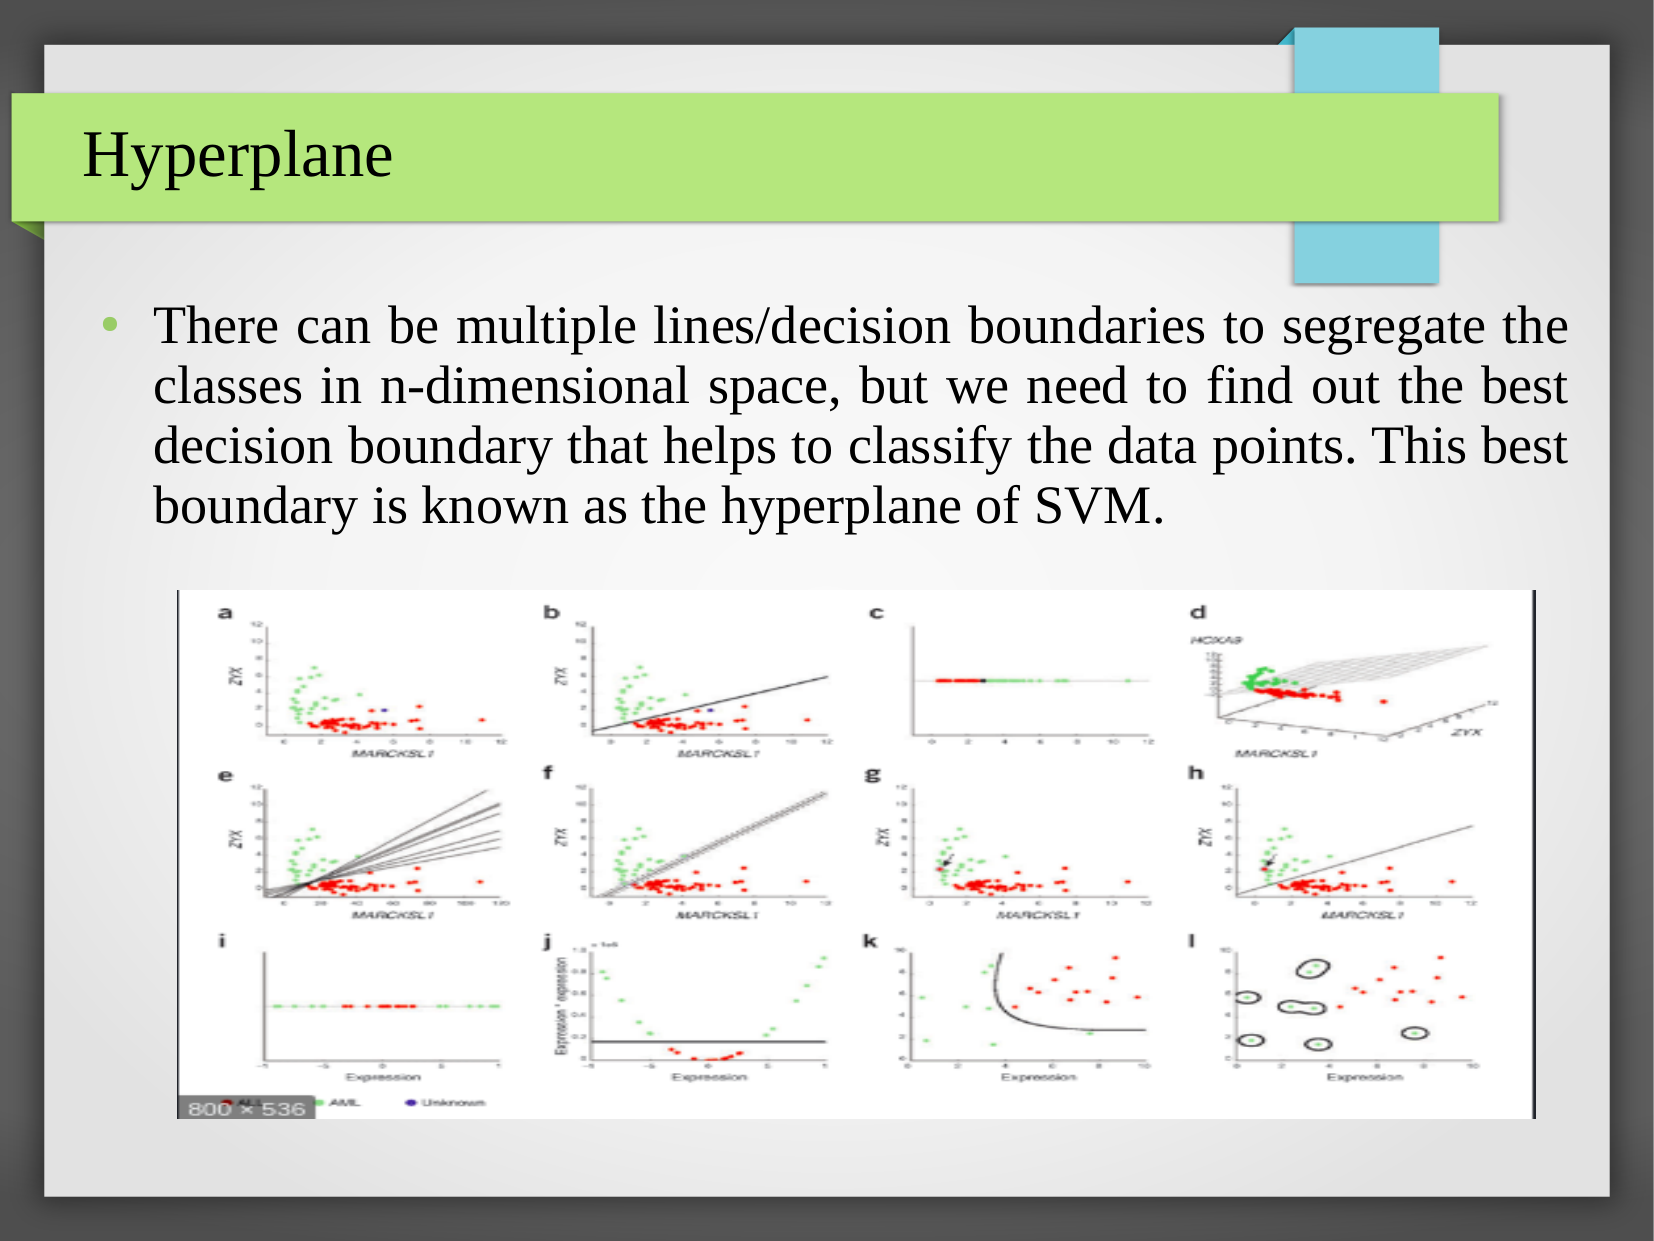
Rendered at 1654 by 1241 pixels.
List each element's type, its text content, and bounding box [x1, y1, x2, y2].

list There can be multiple lines/decision boundaries to segregate the classes in n-dimensional space, but we need to find out the best decision boundary that helps to classify the data points. This best boundary is known as the hyperplane of SVM. [82, 295, 1571, 1015]
title Hyperplane [82, 79, 1524, 228]
picture [0, 0, 1654, 1241]
